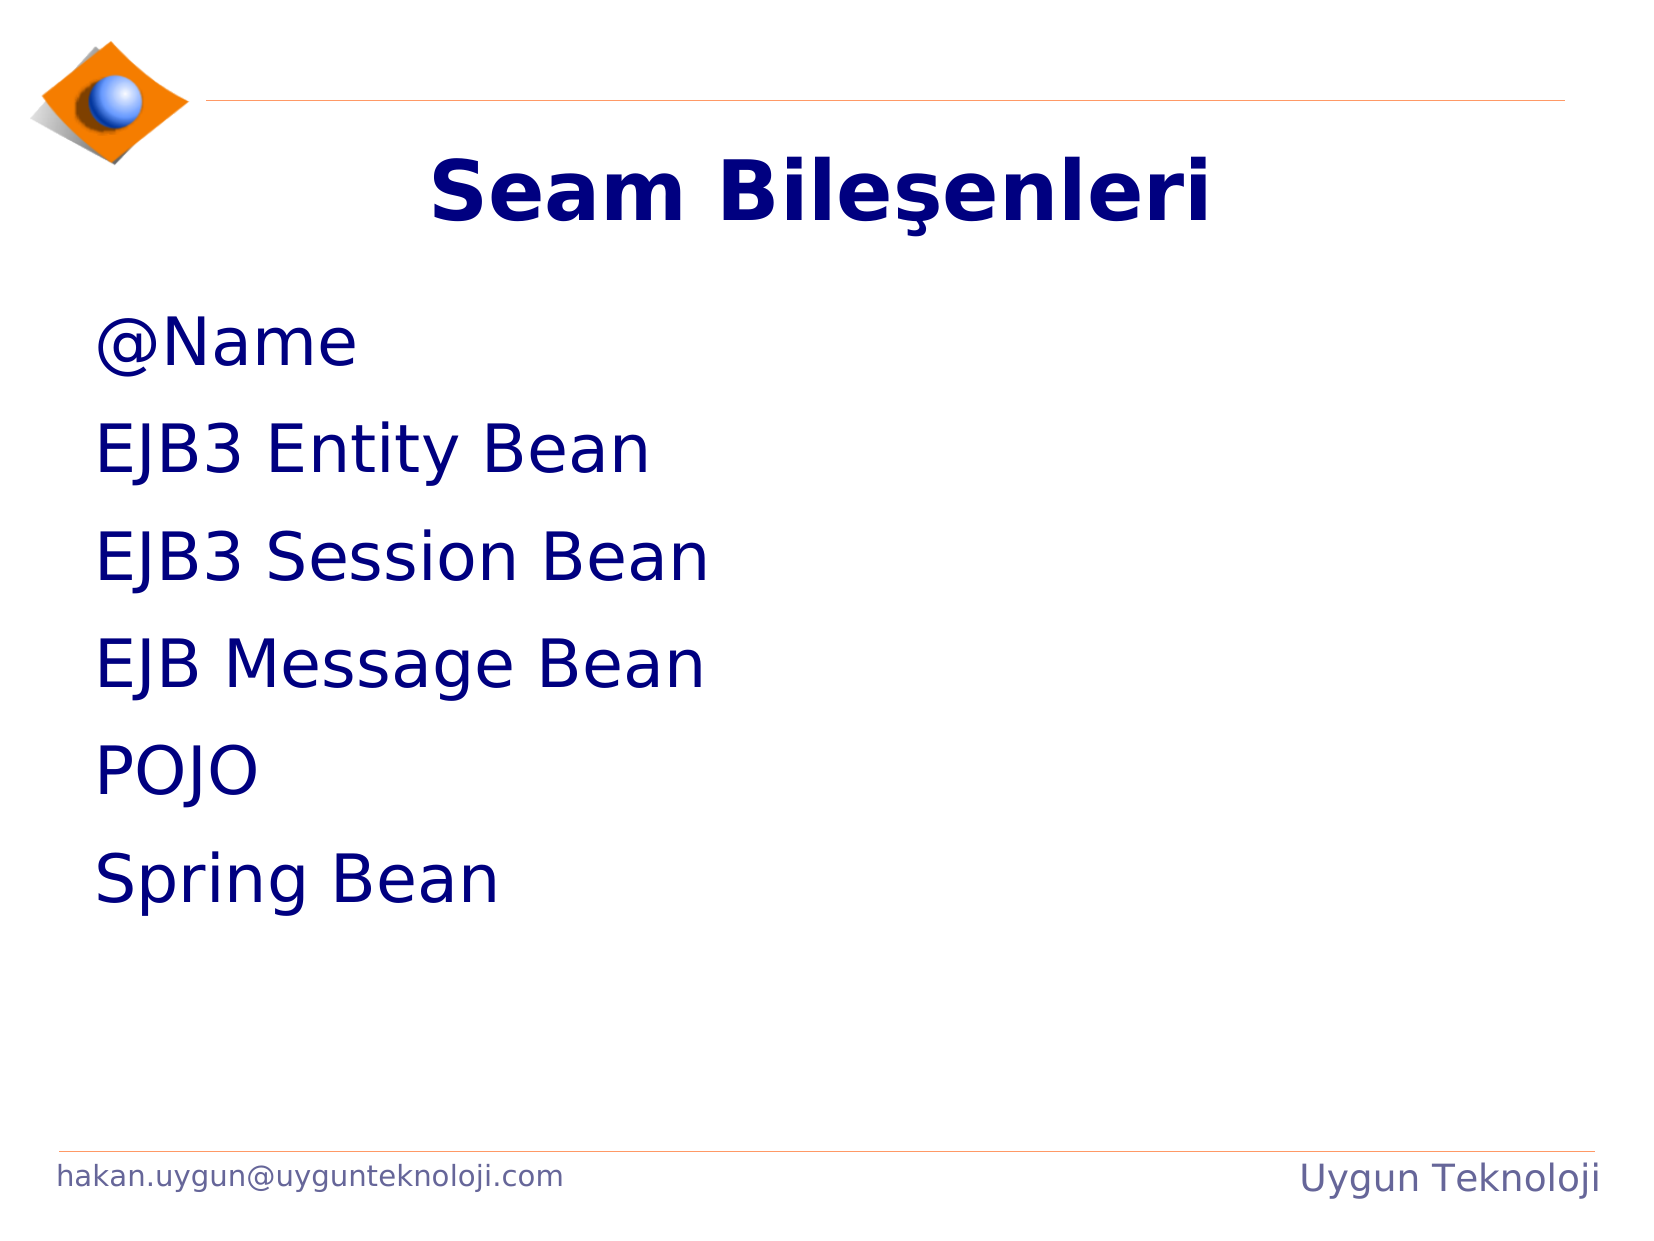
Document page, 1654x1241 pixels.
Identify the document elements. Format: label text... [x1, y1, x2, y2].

picture [29, 29, 191, 178]
list @Name EJB3 Entity Bean EJB3 Session Bean EJB Message Bean POJO Spring Bean [76, 303, 1565, 1108]
title Seam Bileşenleri [76, 95, 1565, 288]
